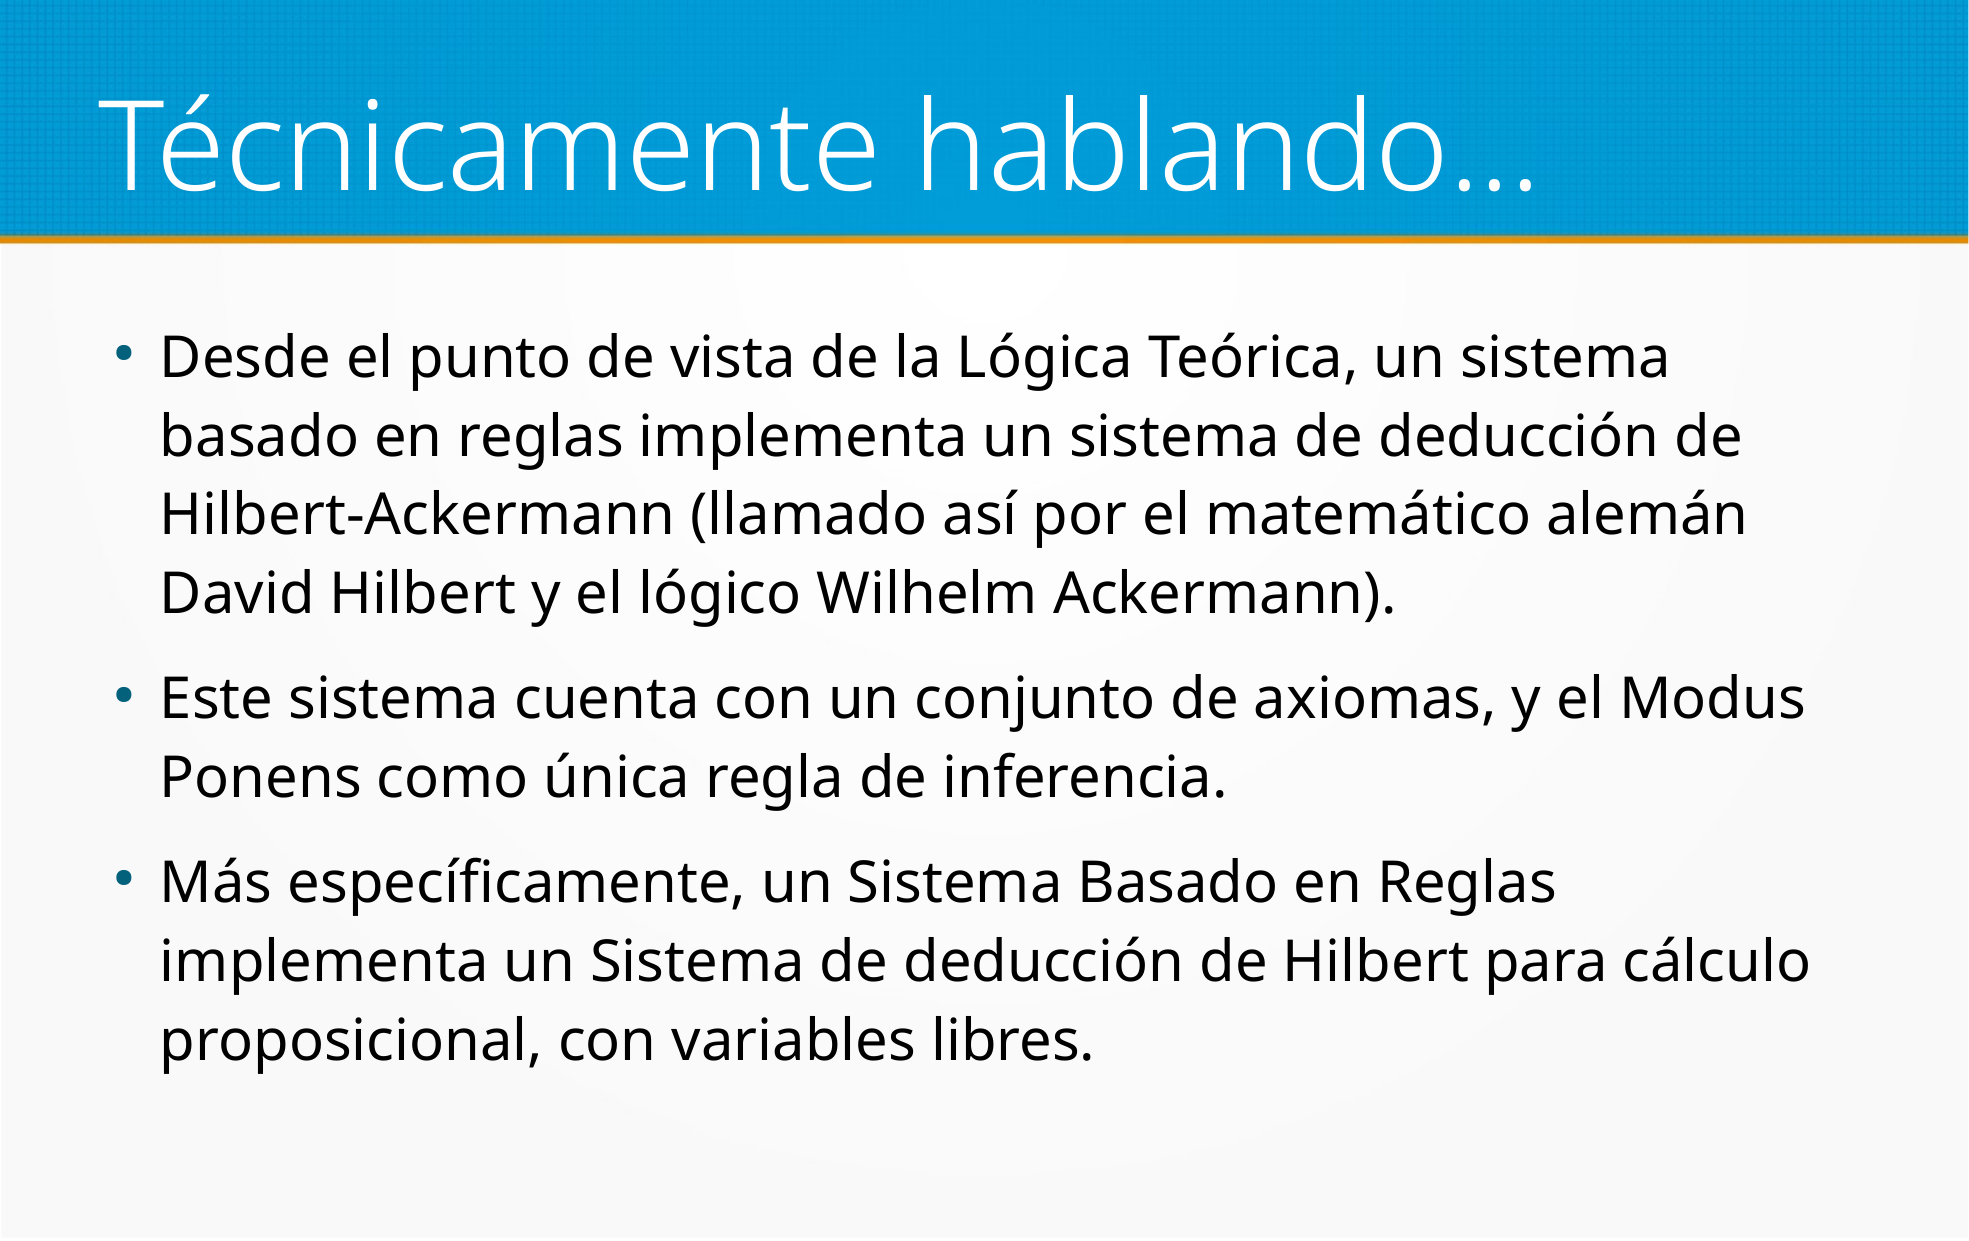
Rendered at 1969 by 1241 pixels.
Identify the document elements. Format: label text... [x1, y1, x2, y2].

list Desde el punto de vista de la Lógica Teórica, un sistema basado en reglas implementa un sistema de deducción de Hilbert-Ackermann (llamado así por el matemático alemán David Hilbert y el lógico Wilhelm Ackermann). Este sistema cuenta con un conjunto de axiomas, y el Modus Ponens como única regla de inferencia. Más específicamente, un Sistema Basado en Reglas implementa un Sistema de deducción de Hilbert para cálculo proposicional, con variables libres. [98, 315, 1861, 1081]
title Técnicamente hablando... [98, 19, 1870, 227]
picture [0, 233, 1969, 1241]
